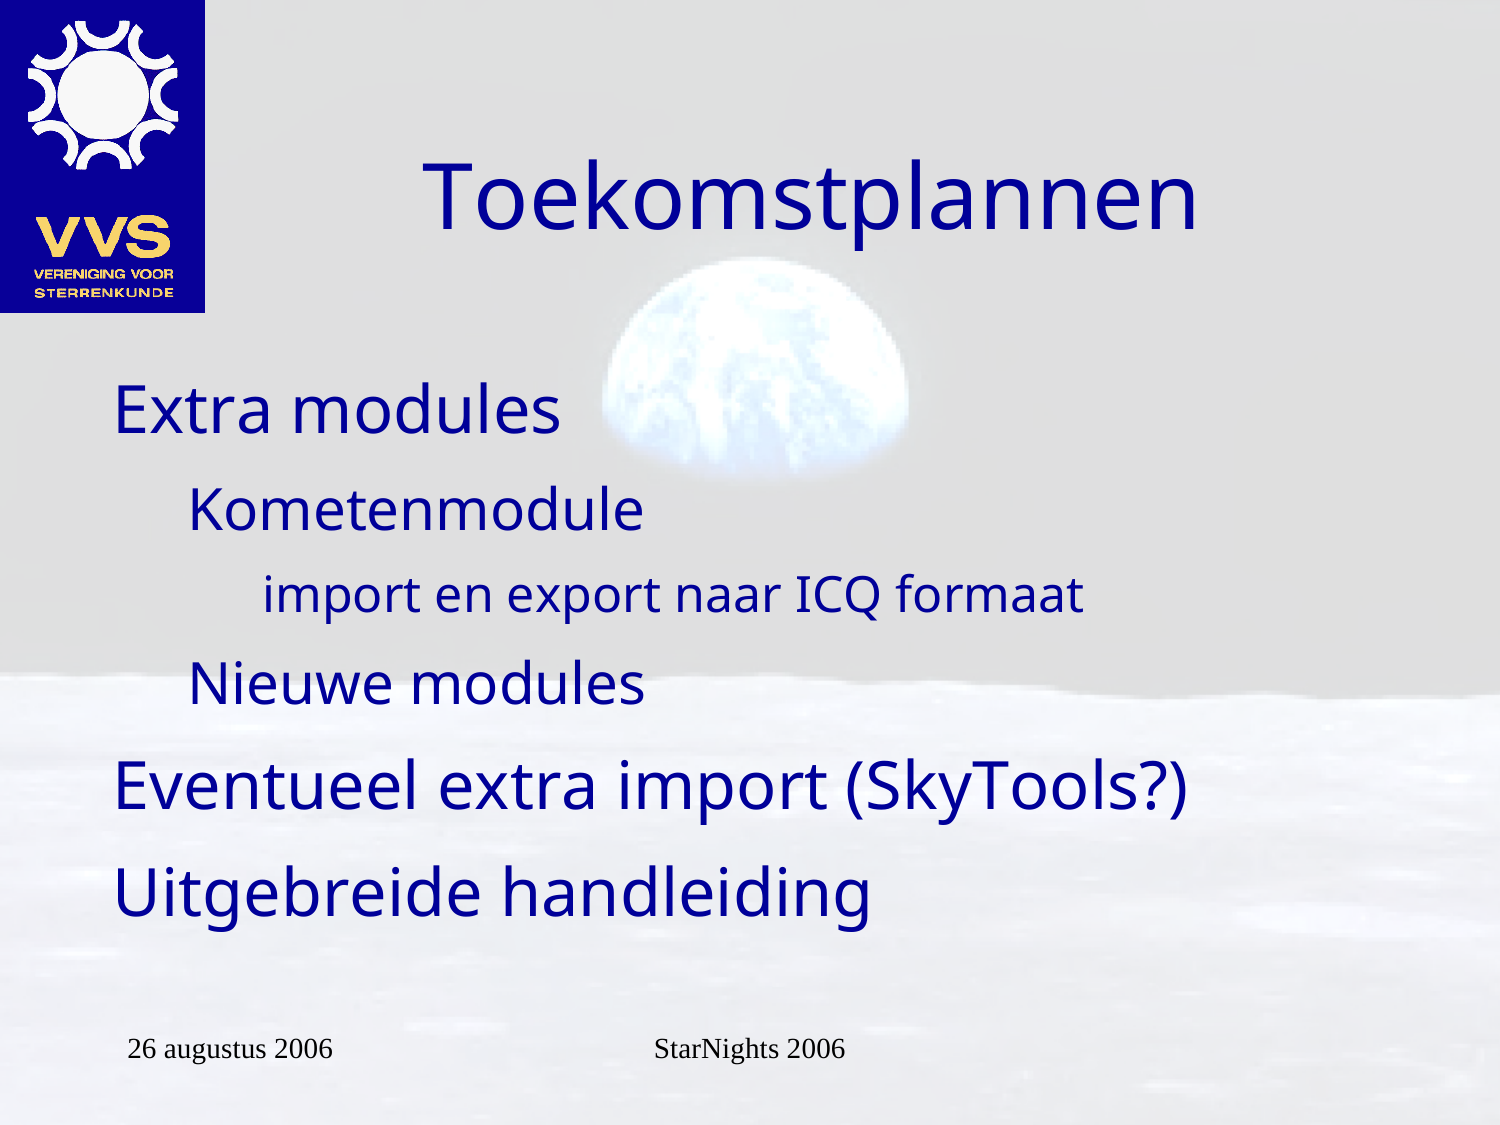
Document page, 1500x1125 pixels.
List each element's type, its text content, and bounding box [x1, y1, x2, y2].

title Toekomstplannen [237, 76, 1388, 312]
list Extra modules Kometenmodule import en export naar ICQ formaat Nieuwe modules Eventueel extra import (SkyTools?) Uitgebreide handleiding [112, 362, 1388, 1001]
picture [0, 0, 205, 313]
